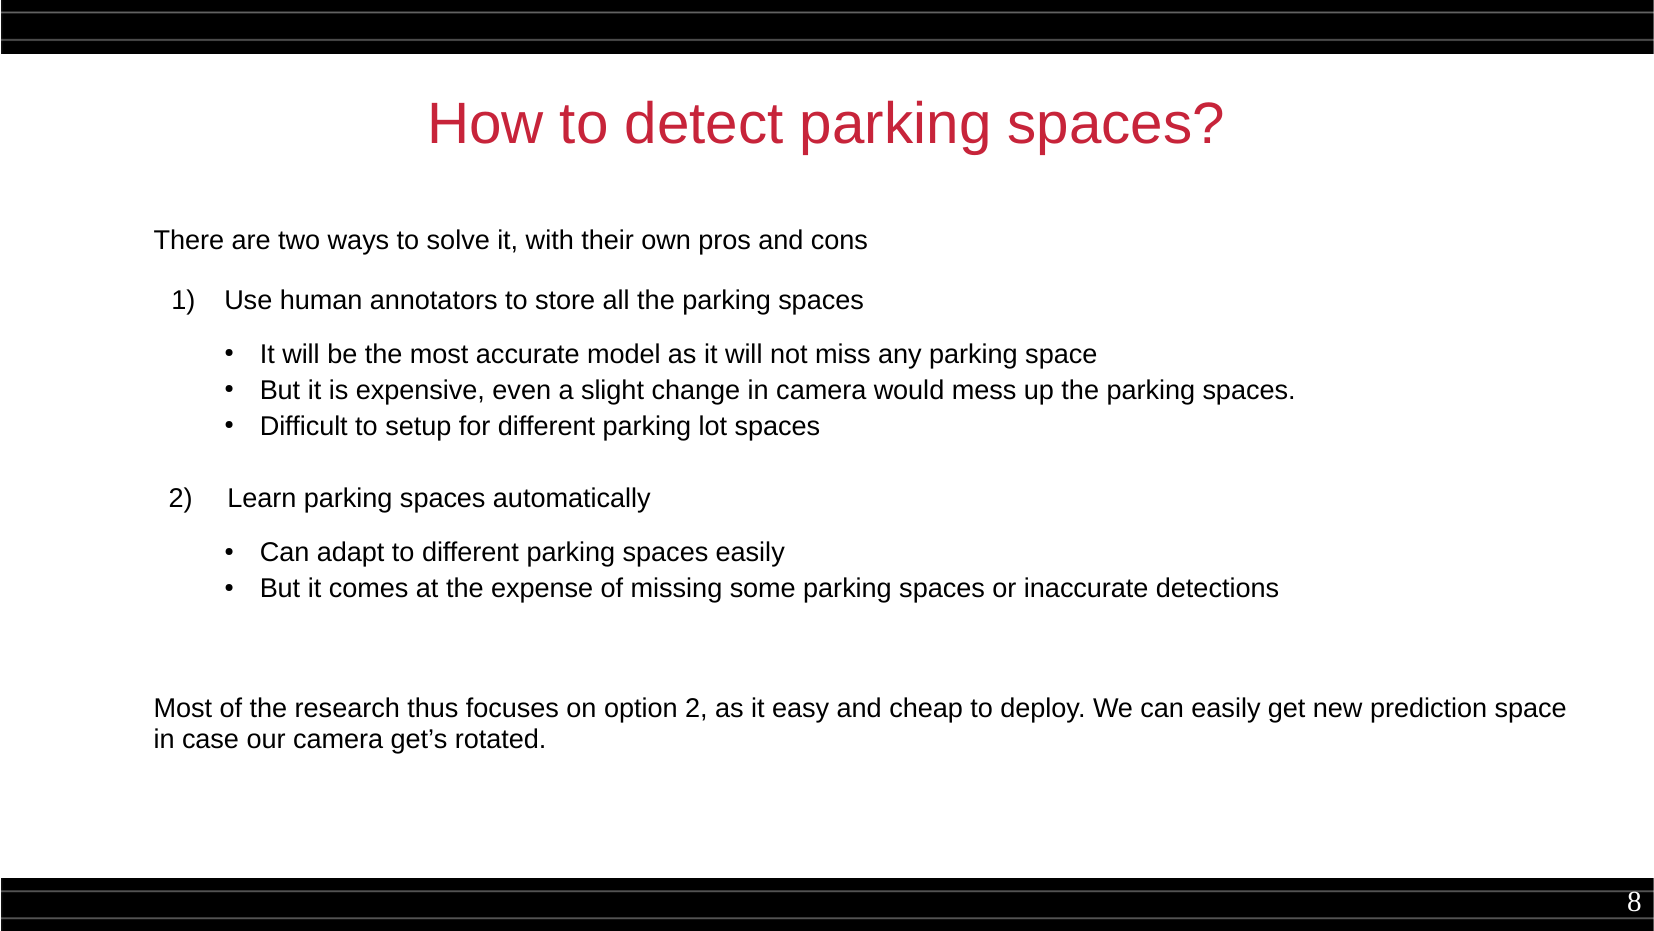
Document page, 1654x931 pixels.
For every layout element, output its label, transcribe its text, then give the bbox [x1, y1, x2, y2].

list There are two ways to solve it, with their own pros and cons Use human annotators to store all the parking spaces It will be the most accurate model as it will not miss any parking space But it is expensive, even a slight change in camera would mess up the parking spaces. Difficult to setup for different parking lot spaces 2) Learn parking spaces automatically Can adapt to different parking spaces easily But it comes at the expense of missing some parking spaces or inaccurate detections Most of the research thus focuses on option 2, as it easy and cheap to deploy. We can easily get new prediction space in case our camera get’s rotated. [82, 165, 1571, 875]
picture [1, 878, 1654, 931]
title How to detect parking spaces? [82, 69, 1571, 165]
picture [1, 0, 1654, 54]
